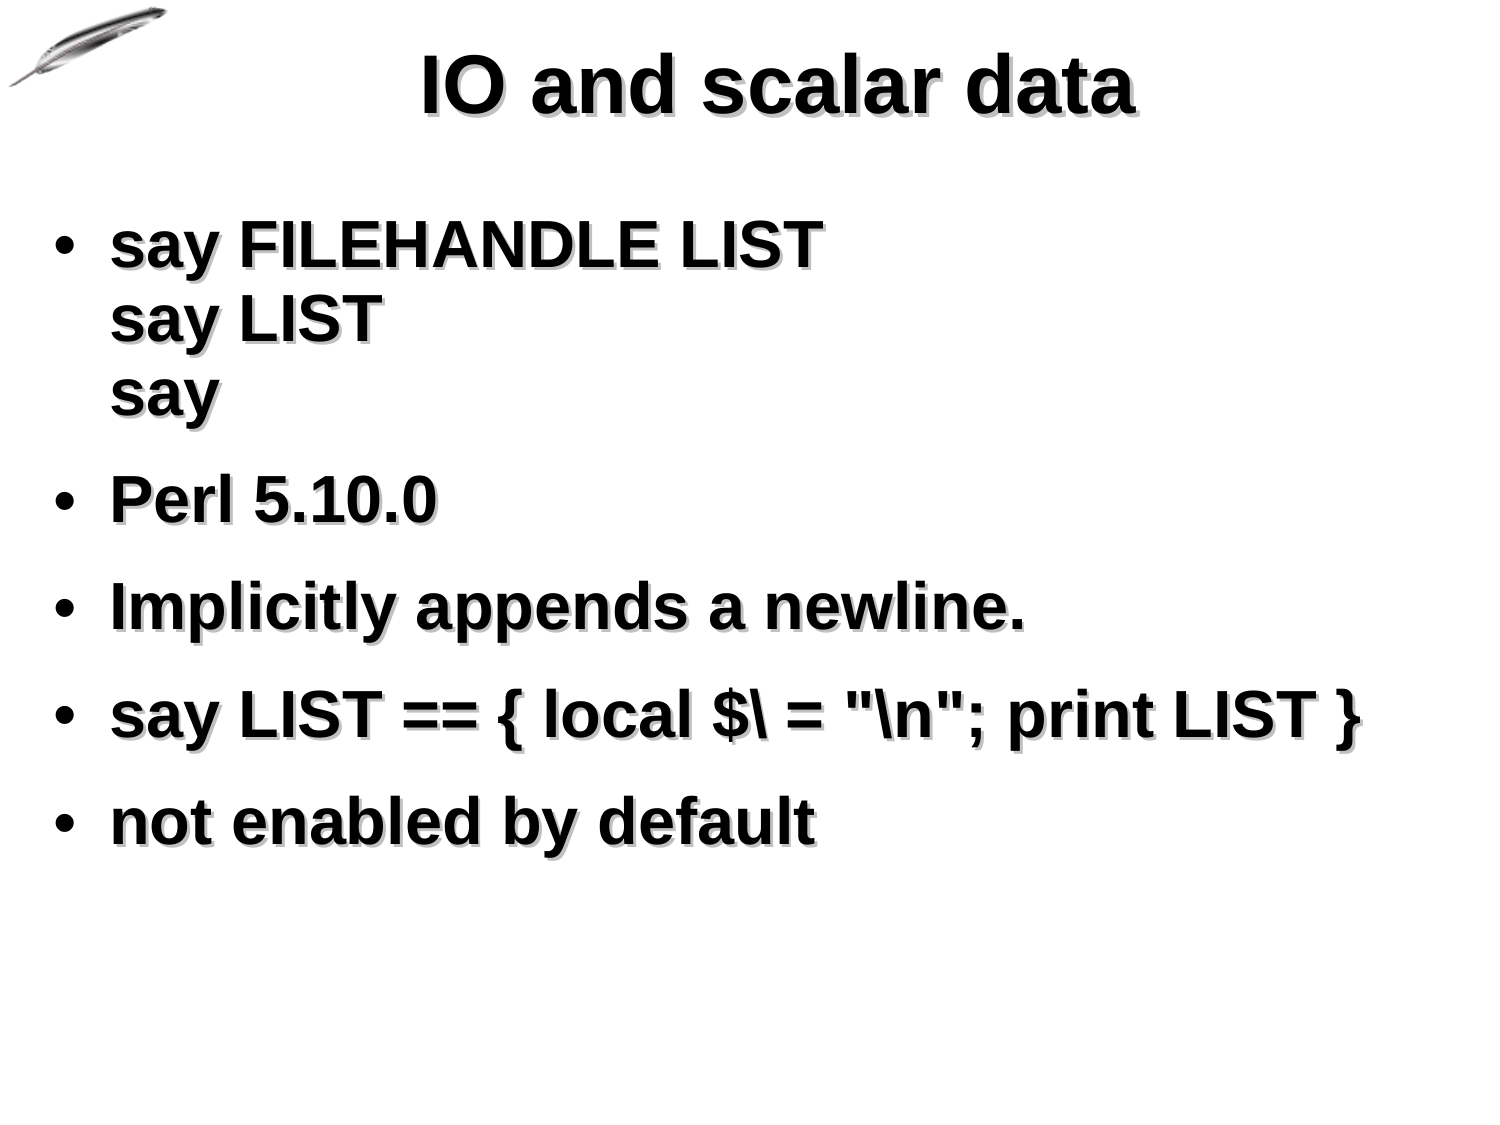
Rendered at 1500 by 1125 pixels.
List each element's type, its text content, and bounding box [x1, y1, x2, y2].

list say FILEHANDLE LIST say LIST say Perl 5.10.0 Implicitly appends a newline. say LIST == { local $\ = "\n"; print LIST } not enabled by default [53, 207, 1447, 1084]
picture [5, 5, 173, 89]
title IO and scalar data [419, 0, 1459, 179]
